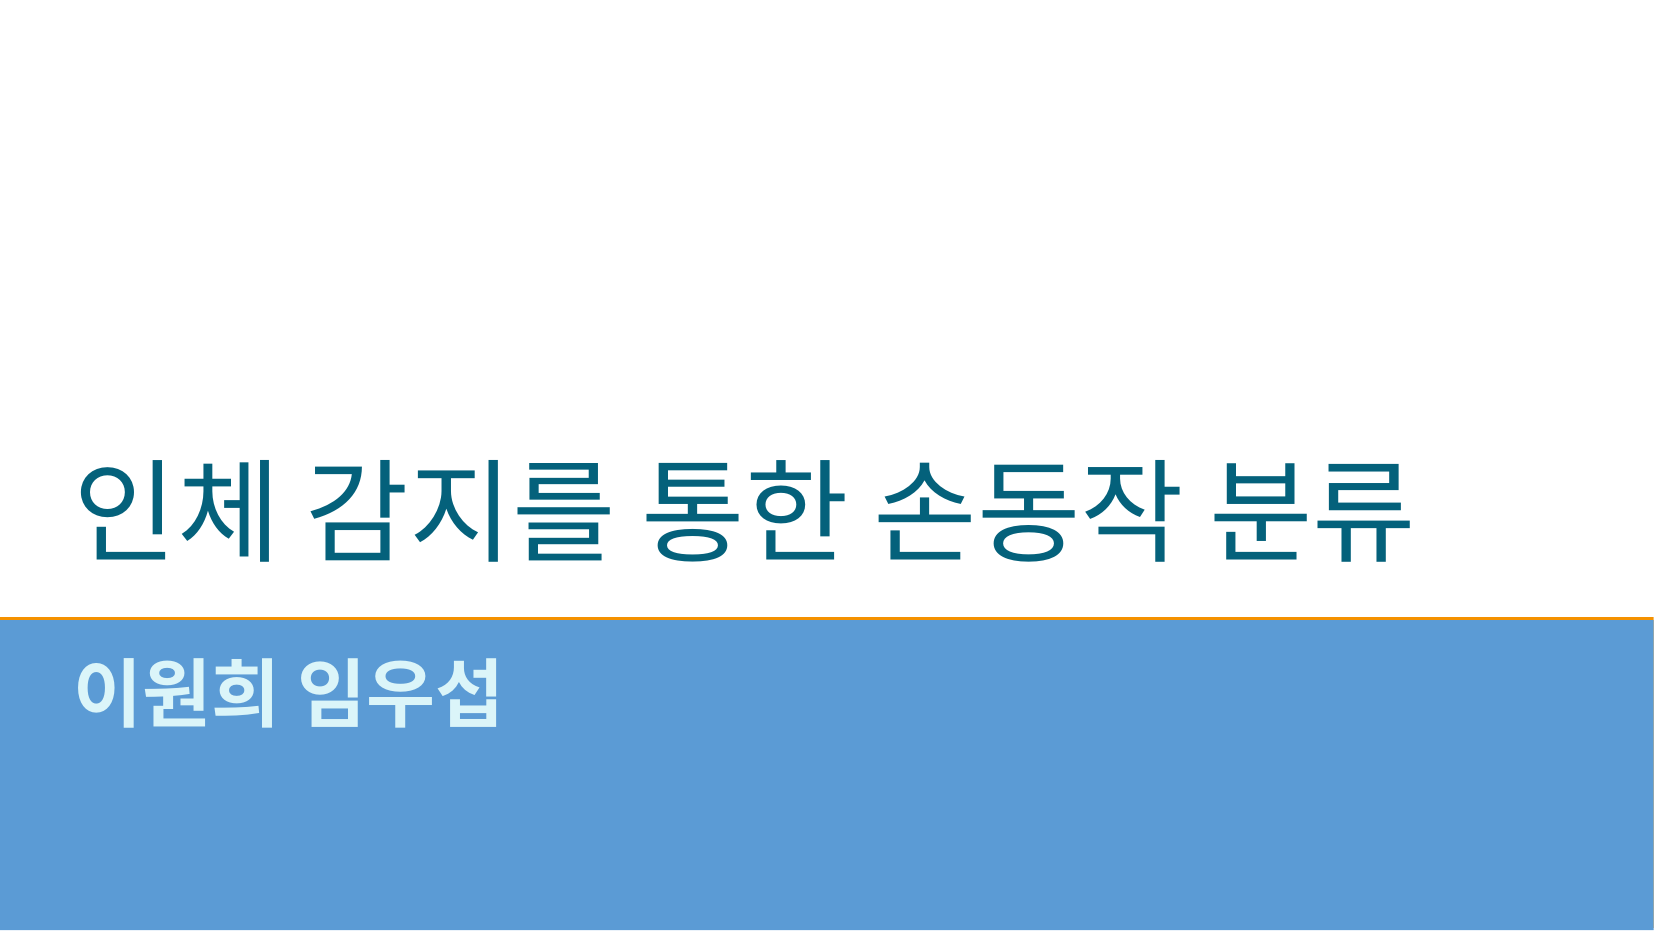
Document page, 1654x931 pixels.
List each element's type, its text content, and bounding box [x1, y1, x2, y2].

title 인체 감지를 통한 손동작 분류 [73, 44, 1551, 576]
subtitle 이원희 임우섭 [73, 634, 1551, 827]
